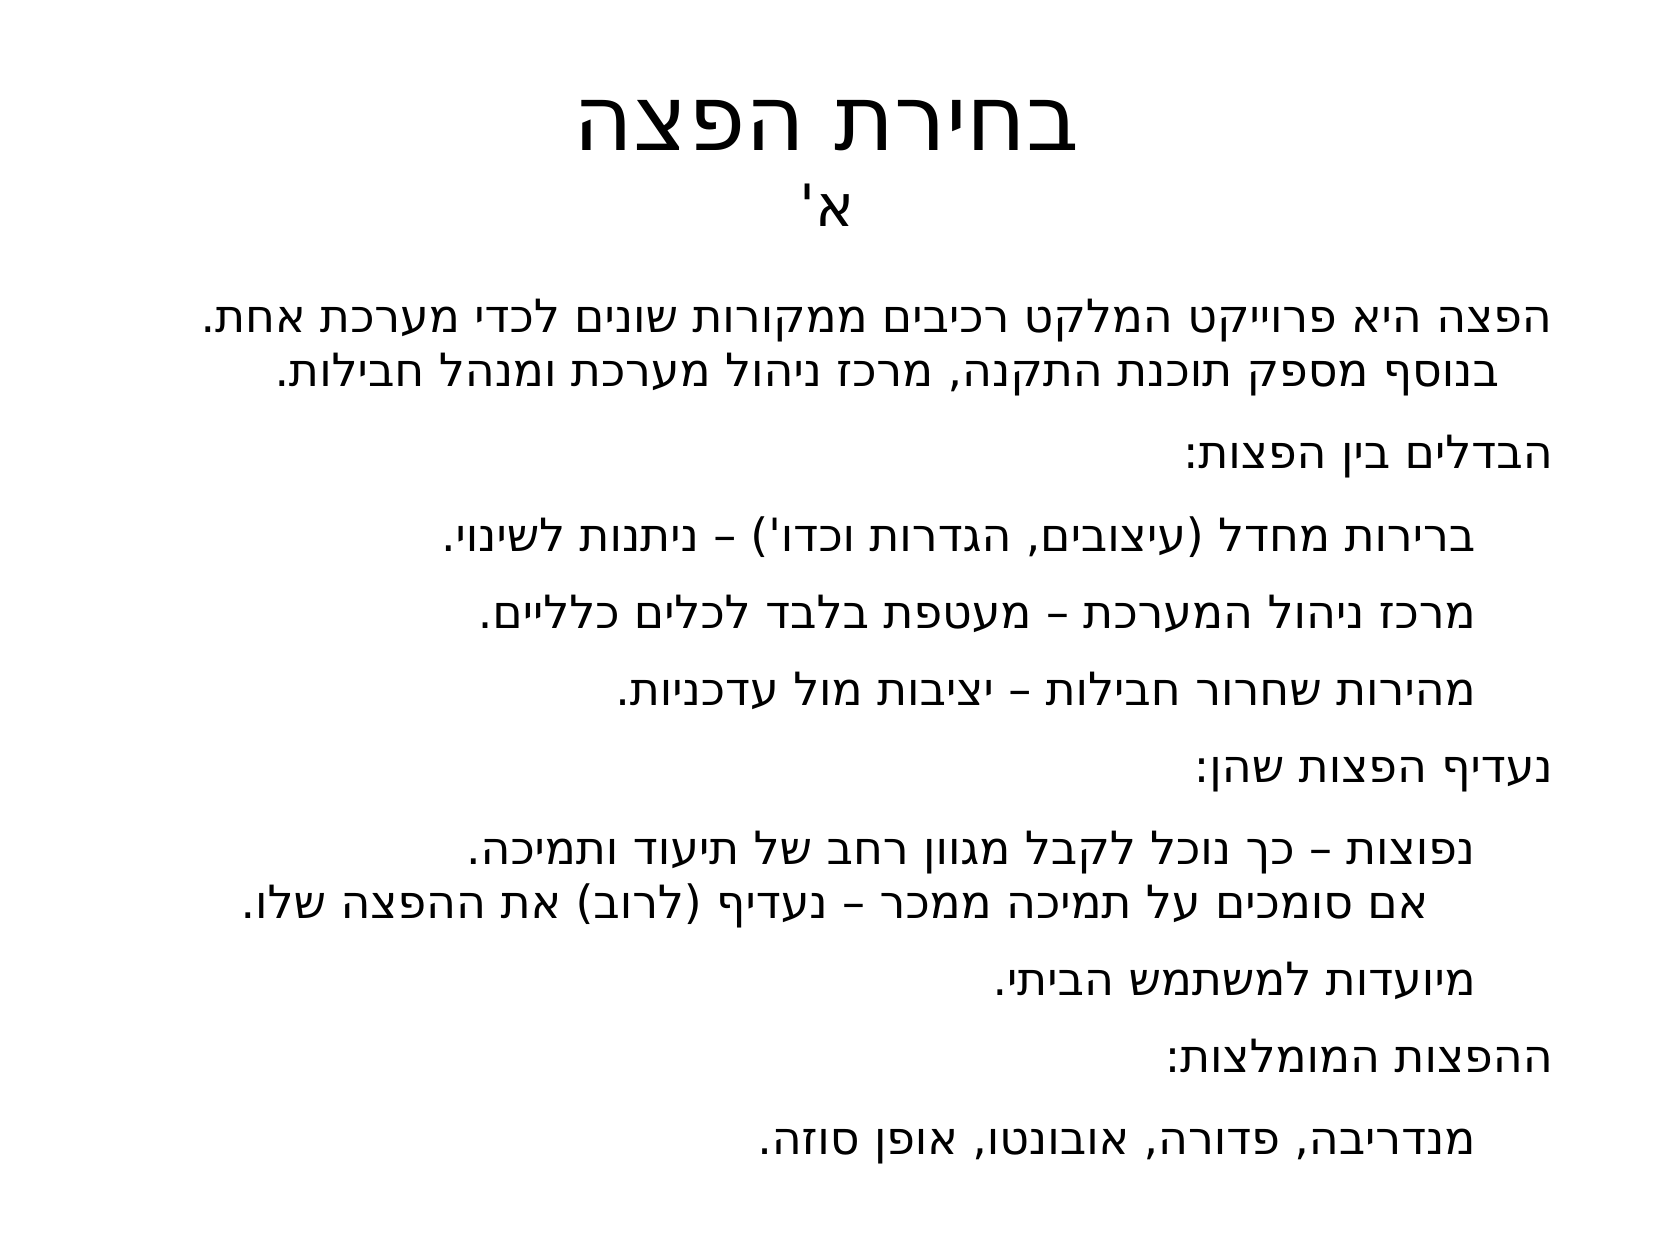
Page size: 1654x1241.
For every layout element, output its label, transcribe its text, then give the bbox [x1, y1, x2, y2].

list הפצה היא פרוייקט המלקט רכיבים ממקורות שונים לכדי מערכת אחת. בנוסף מספק תוכנת התקנה, מרכז ניהול מערכת ומנהל חבילות. הבדלים בין הפצות: ברירות מחדל (עיצובים, הגדרות וכדו') – ניתנות לשינוי. מרכז ניהול המערכת – מעטפת בלבד לכלים כלליים. מהירות שחרור חבילות – יציבות מול עדכניות. נעדיף הפצות שהן: נפוצות – כך נוכל לקבל מגוון רחב של תיעוד ותמיכה. אם סומכים על תמיכה ממכר – נעדיף (לרוב) את ההפצה שלו. מיועדות למשתמש הביתי. ההפצות המומלצות: מנדריבה, פדורה, אובונטו, אופן סוזה. [82, 290, 1571, 1196]
title בחירת הפצה א' [82, 56, 1571, 250]
